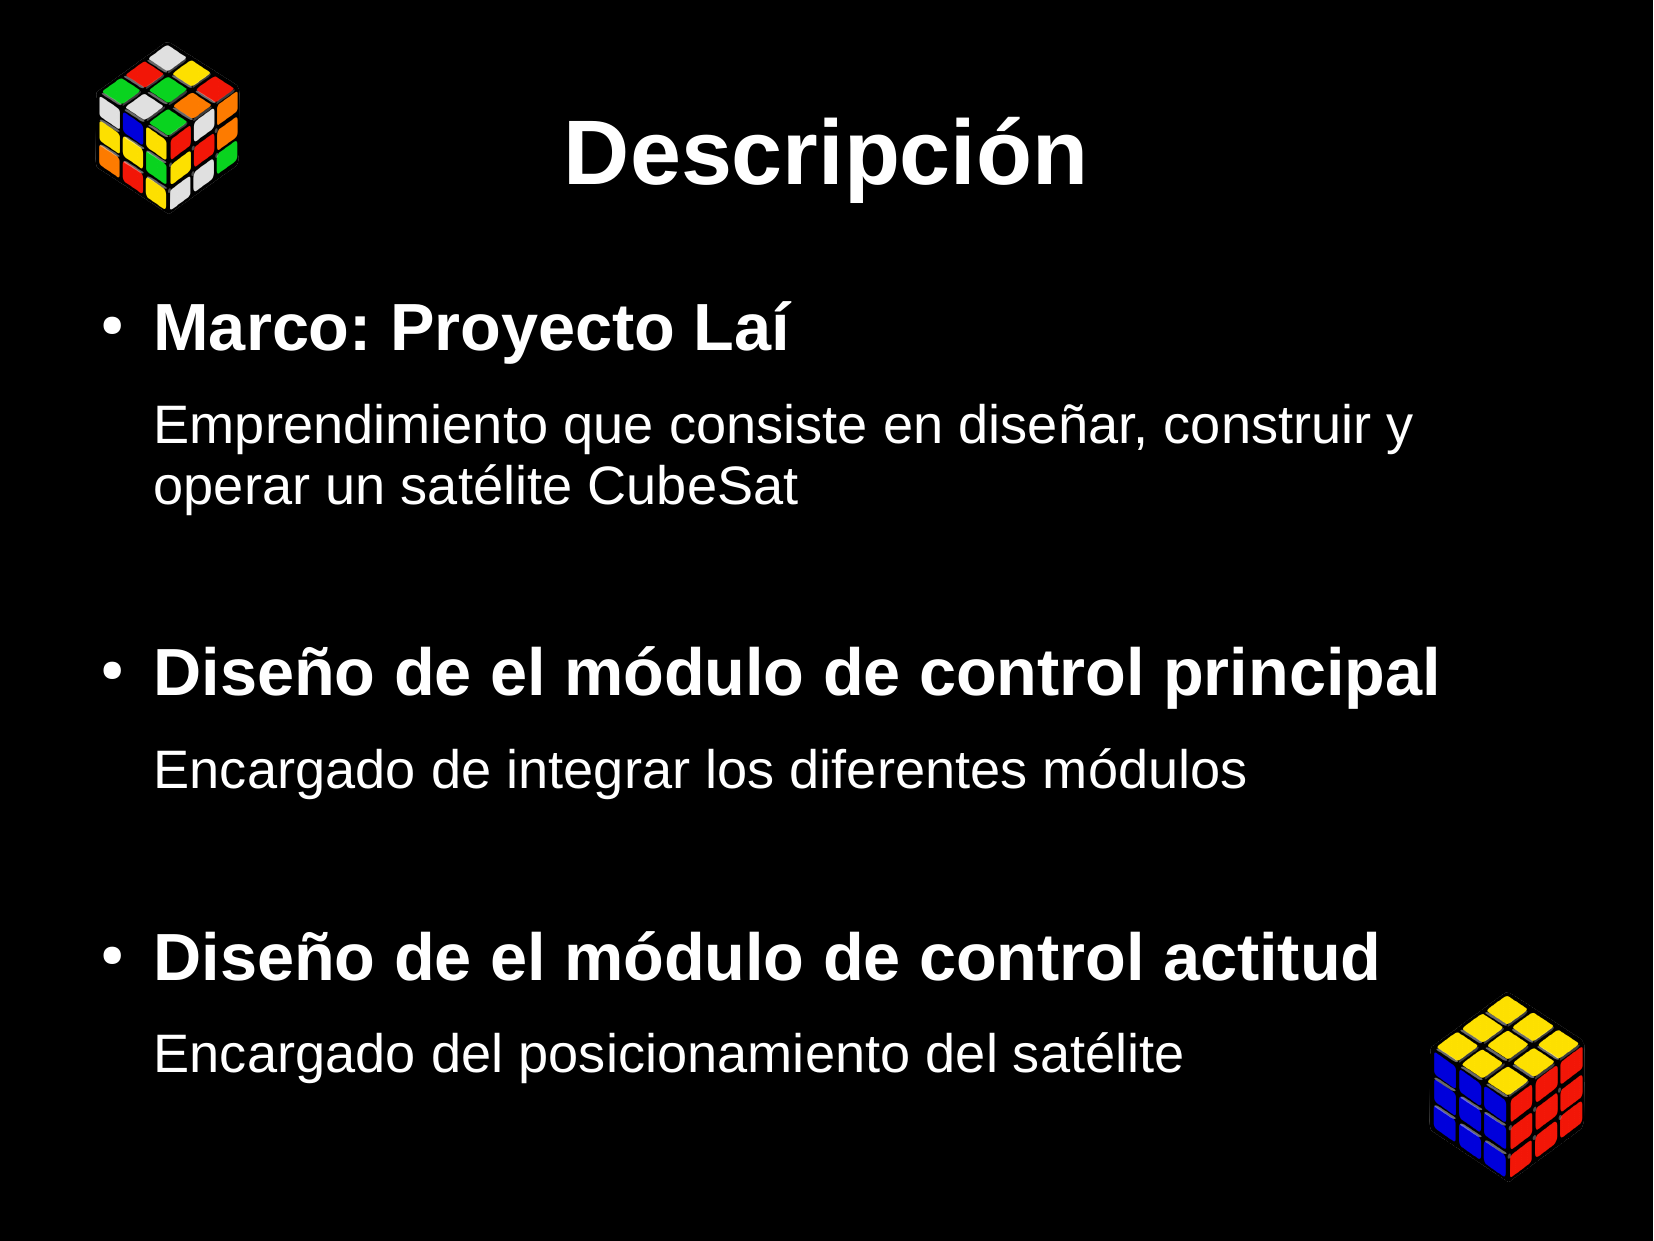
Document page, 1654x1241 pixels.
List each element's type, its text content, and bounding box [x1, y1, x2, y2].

title Descripción [300, 49, 1571, 257]
list Marco: Proyecto Laí Emprendimiento que consiste en diseñar, construir y operar un satélite CubeSat Diseño de el módulo de control principal Encargado de integrar los diferentes módulos Diseño de el módulo de control actitud Encargado del posicionamiento del satélite [82, 290, 1571, 1109]
picture [1387, 862, 1650, 1241]
picture [56, 0, 300, 301]
